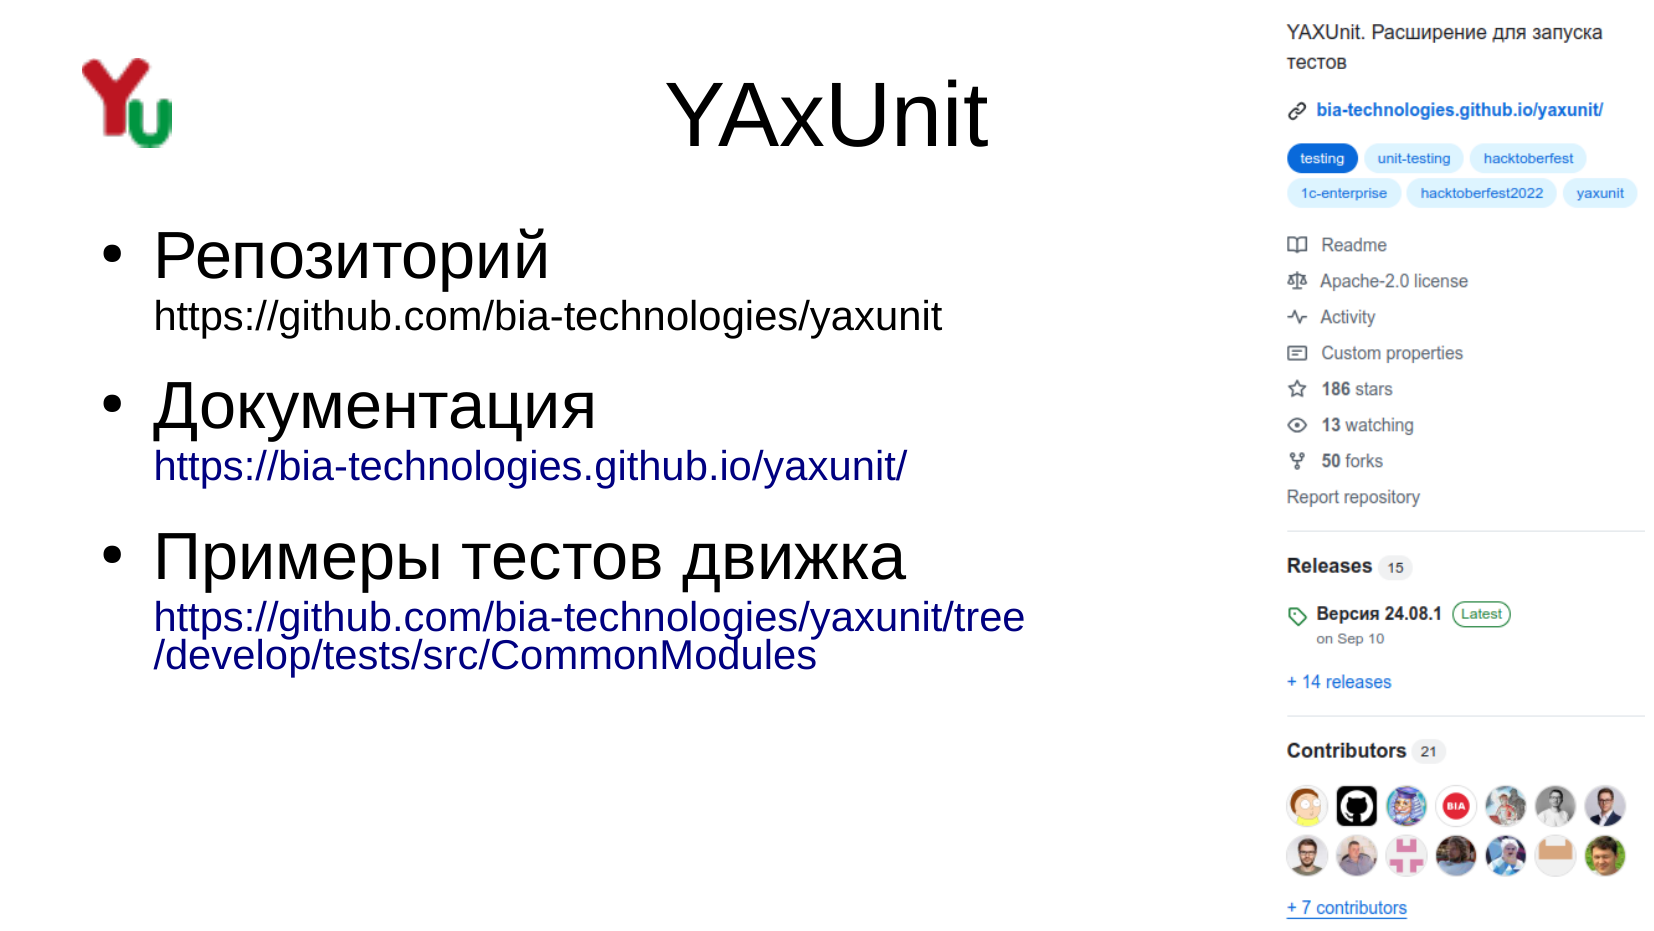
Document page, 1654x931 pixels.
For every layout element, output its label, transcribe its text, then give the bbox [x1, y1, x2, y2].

title YAxUnit [82, 37, 1275, 193]
picture [82, 58, 172, 148]
list Репозиторий https://github.com/bia-technologies/yaxunit Документация https://bia-technologies.github.io/yaxunit/ Примеры тестов движка https://github.com/bia-technologies/yaxunit/tree/develop/tests/src/CommonModules [82, 217, 1034, 758]
picture [1275, 2, 1645, 931]
